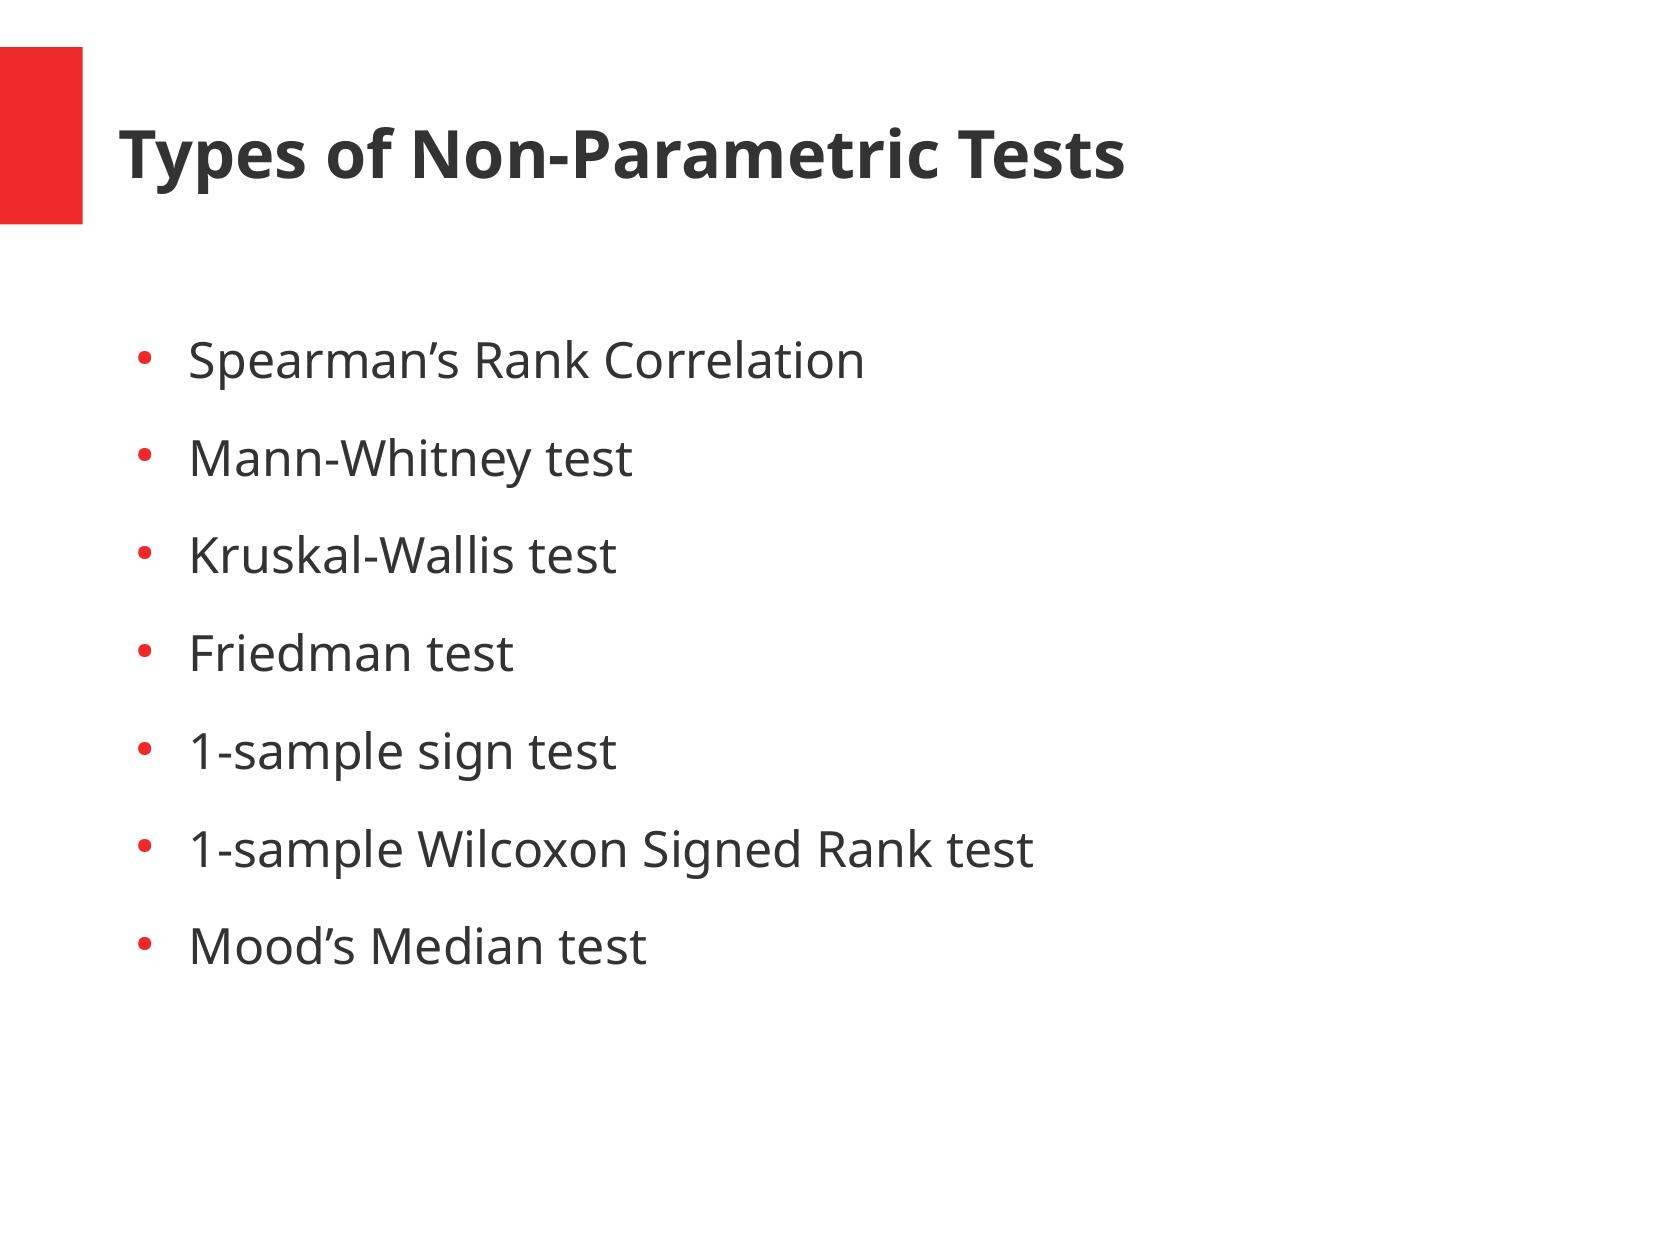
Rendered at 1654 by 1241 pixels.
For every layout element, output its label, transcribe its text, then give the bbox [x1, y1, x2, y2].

title Types of Non-Parametric Tests [118, 49, 1571, 257]
list Spearman’s Rank Correlation Mann-Whitney test Kruskal-Wallis test Friedman test 1-sample sign test 1-sample Wilcoxon Signed Rank test Mood’s Median test [118, 324, 1536, 1074]
